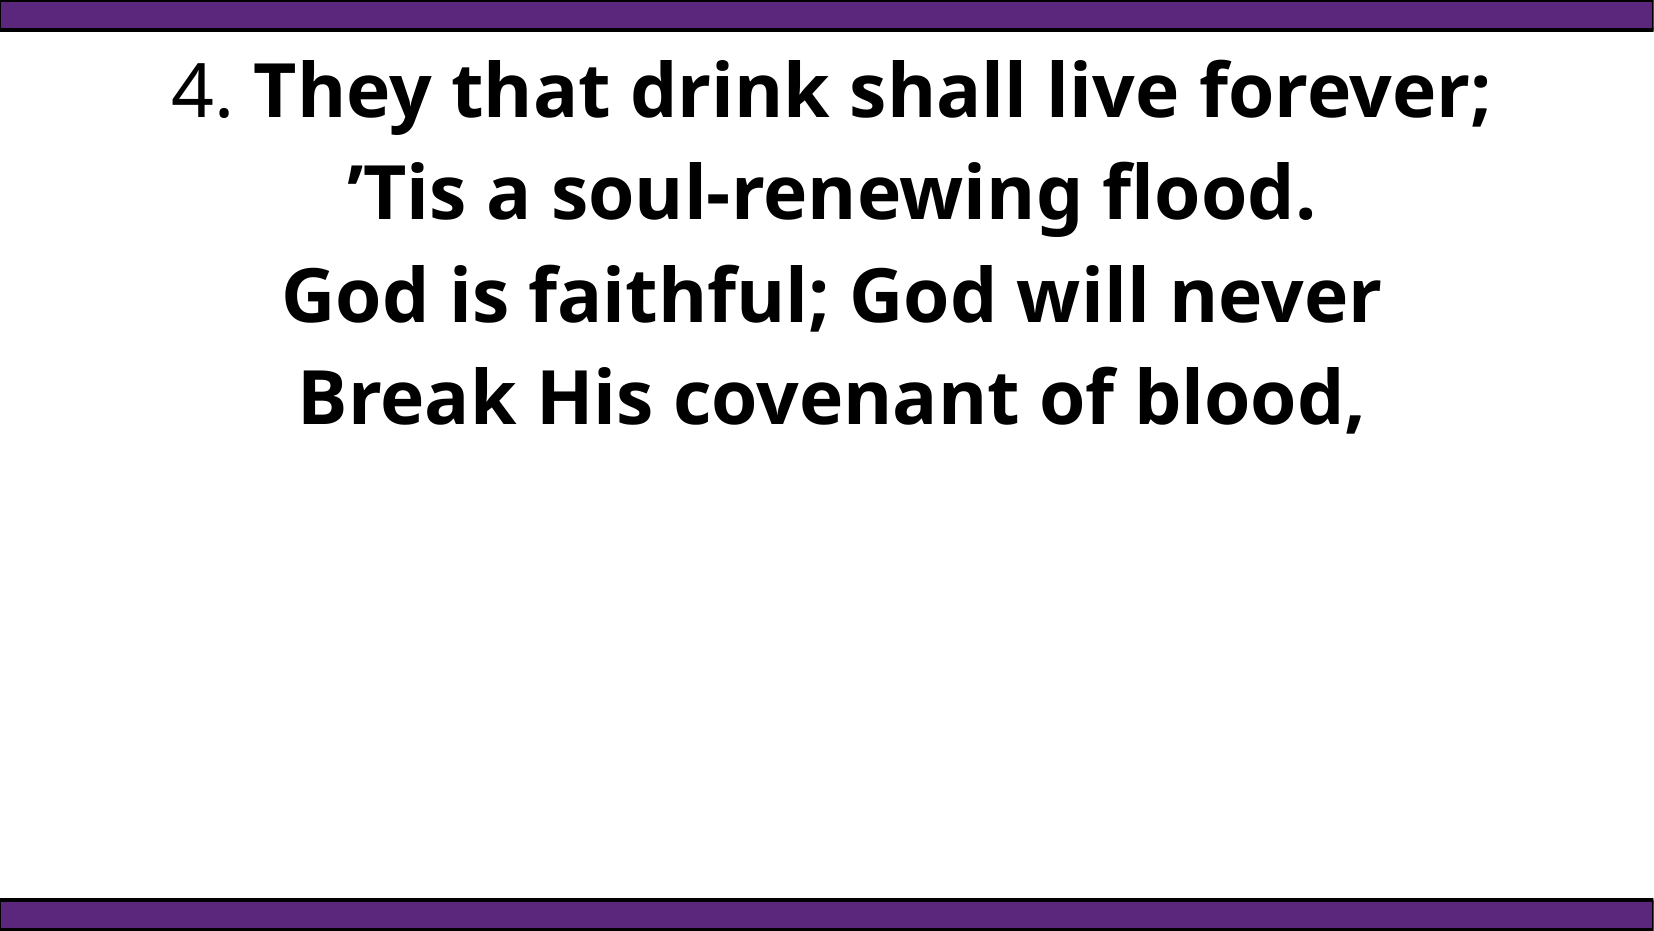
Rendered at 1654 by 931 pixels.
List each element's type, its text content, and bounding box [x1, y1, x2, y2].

text_box [0, 900, 1654, 931]
picture [0, 31, 1654, 900]
text_box 4. They that drink shall live forever; ’Tis a soul-renewing flood. God is faithful; God will never Break His covenant of blood, [90, 30, 1576, 445]
text_box [0, 0, 1654, 31]
